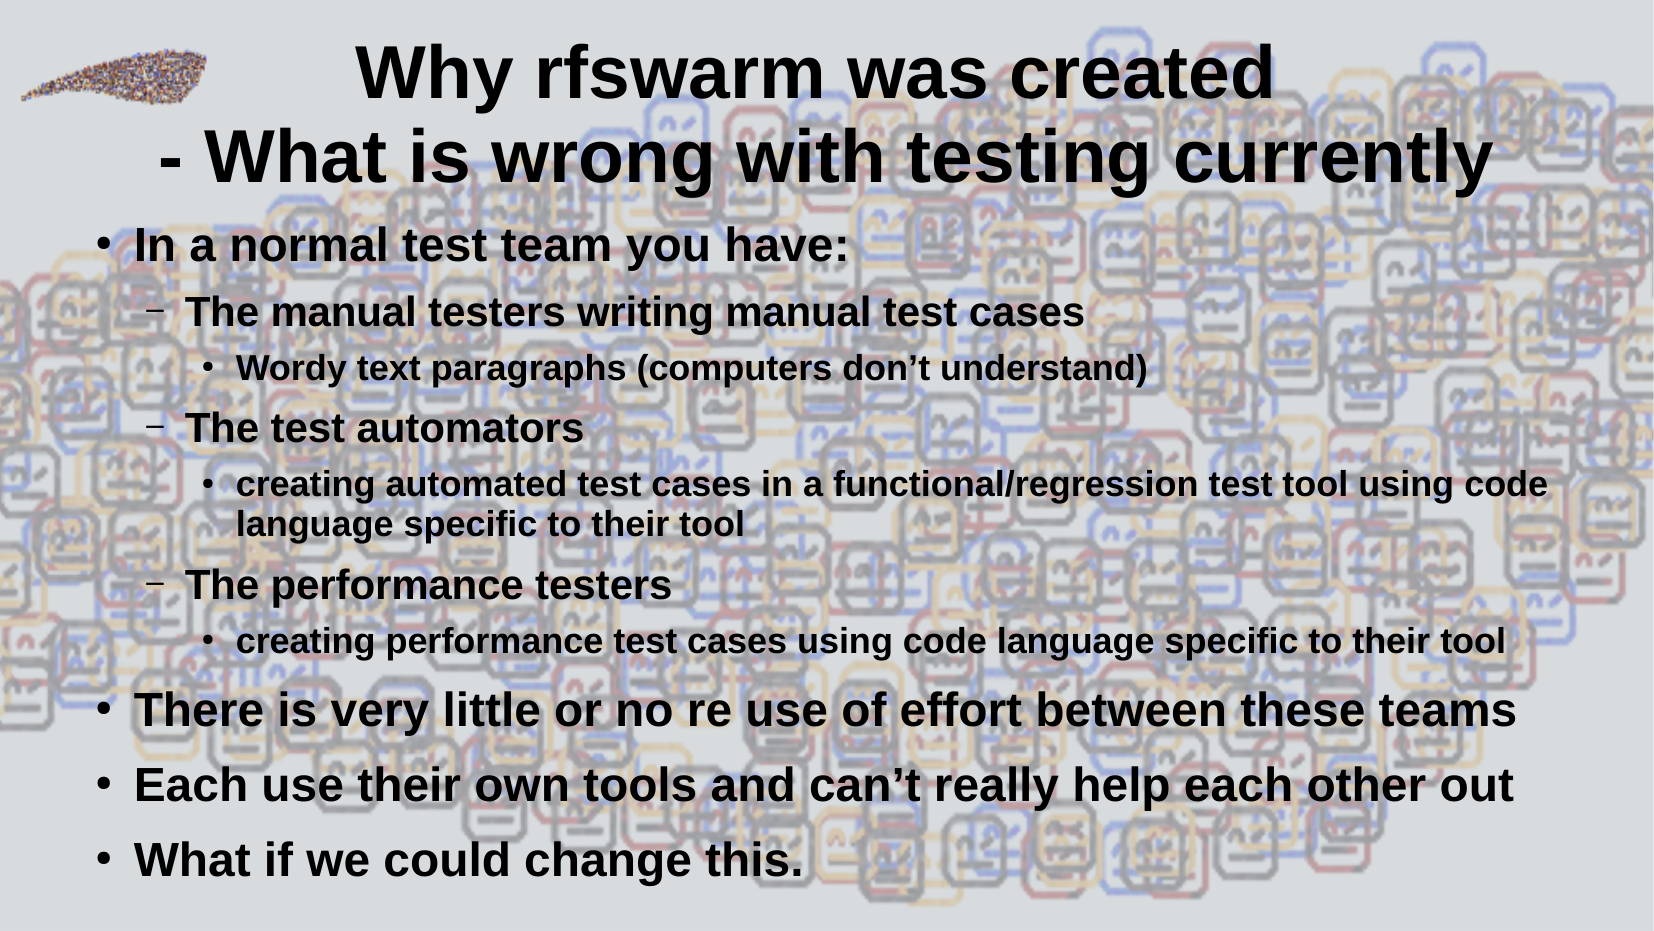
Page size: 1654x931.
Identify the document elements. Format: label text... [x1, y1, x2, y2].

picture [0, 0, 1654, 931]
title Why rfswarm was created - What is wrong with testing currently [82, 30, 1571, 199]
list In a normal test team you have: The manual testers writing manual test cases Wordy text paragraphs (computers don’t understand) The test automators creating automated test cases in a functional/regression test tool using code language specific to their tool The performance testers creating performance test cases using code language specific to their tool There is very little or no re use of effort between these teams Each use their own tools and can’t really help each other out What if we could change this. [82, 217, 1571, 898]
